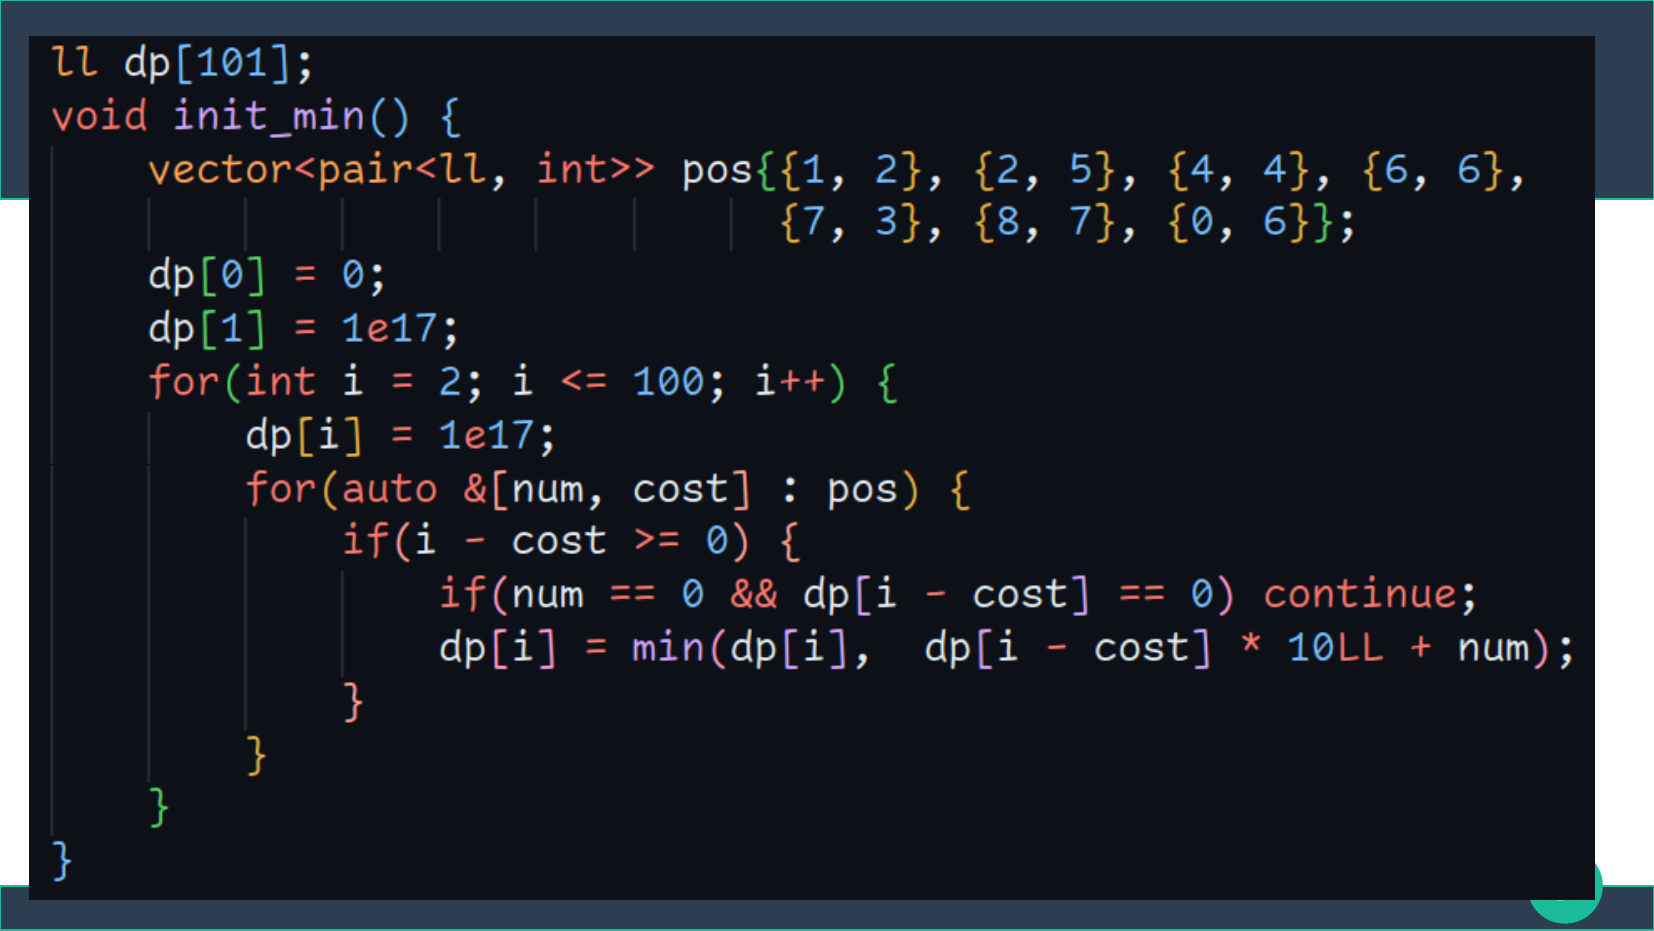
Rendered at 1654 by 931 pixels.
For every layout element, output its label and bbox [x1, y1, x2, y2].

picture [29, 36, 1595, 900]
